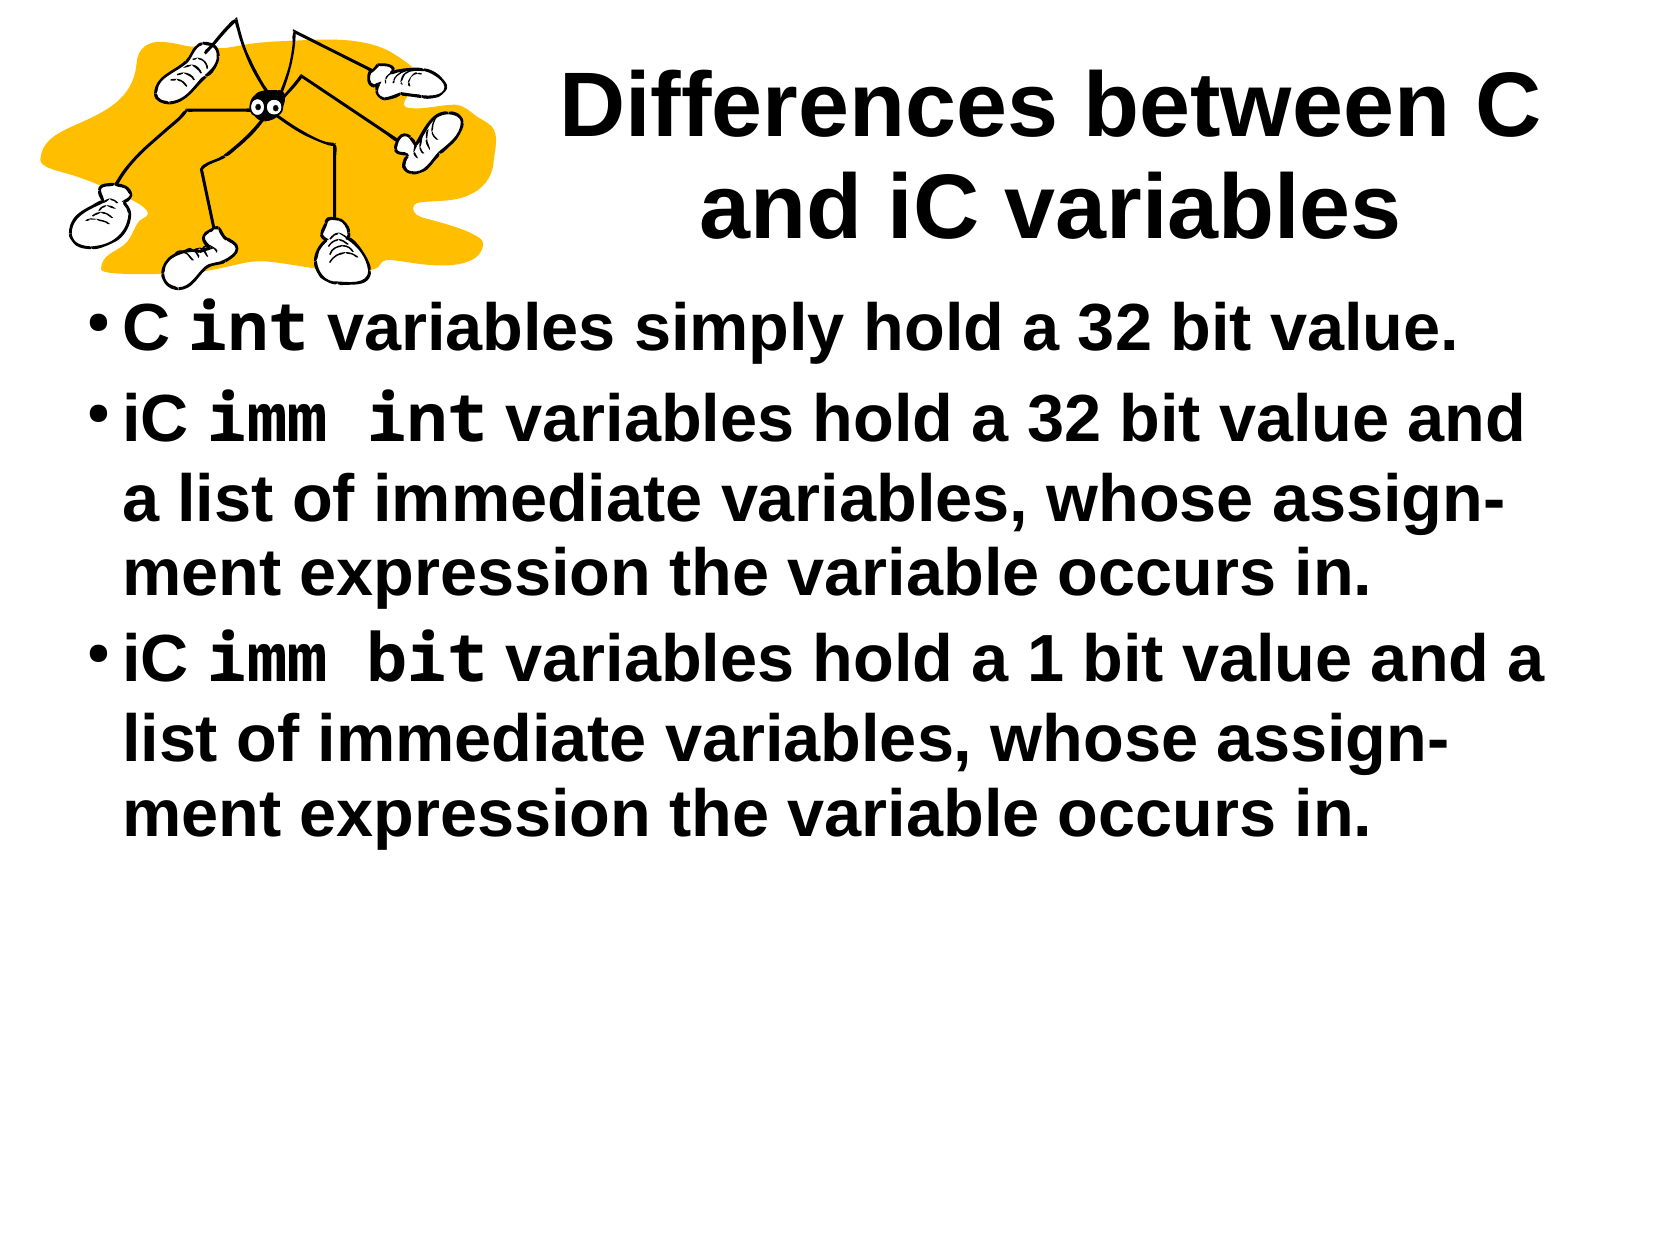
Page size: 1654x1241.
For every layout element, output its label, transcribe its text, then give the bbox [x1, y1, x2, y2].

picture [40, 17, 497, 291]
title Differences between C and iC variables [531, 49, 1571, 105]
subtitle C int variables simply hold a 32 bit value. iC imm int variables hold a 32 bit value and a list of immediate variables, whose assign-ment expression the variable occurs in. iC imm bit variables hold a 1 bit value and a list of immediate variables, whose assign-ment expression the variable occurs in. [86, 105, 1575, 1241]
